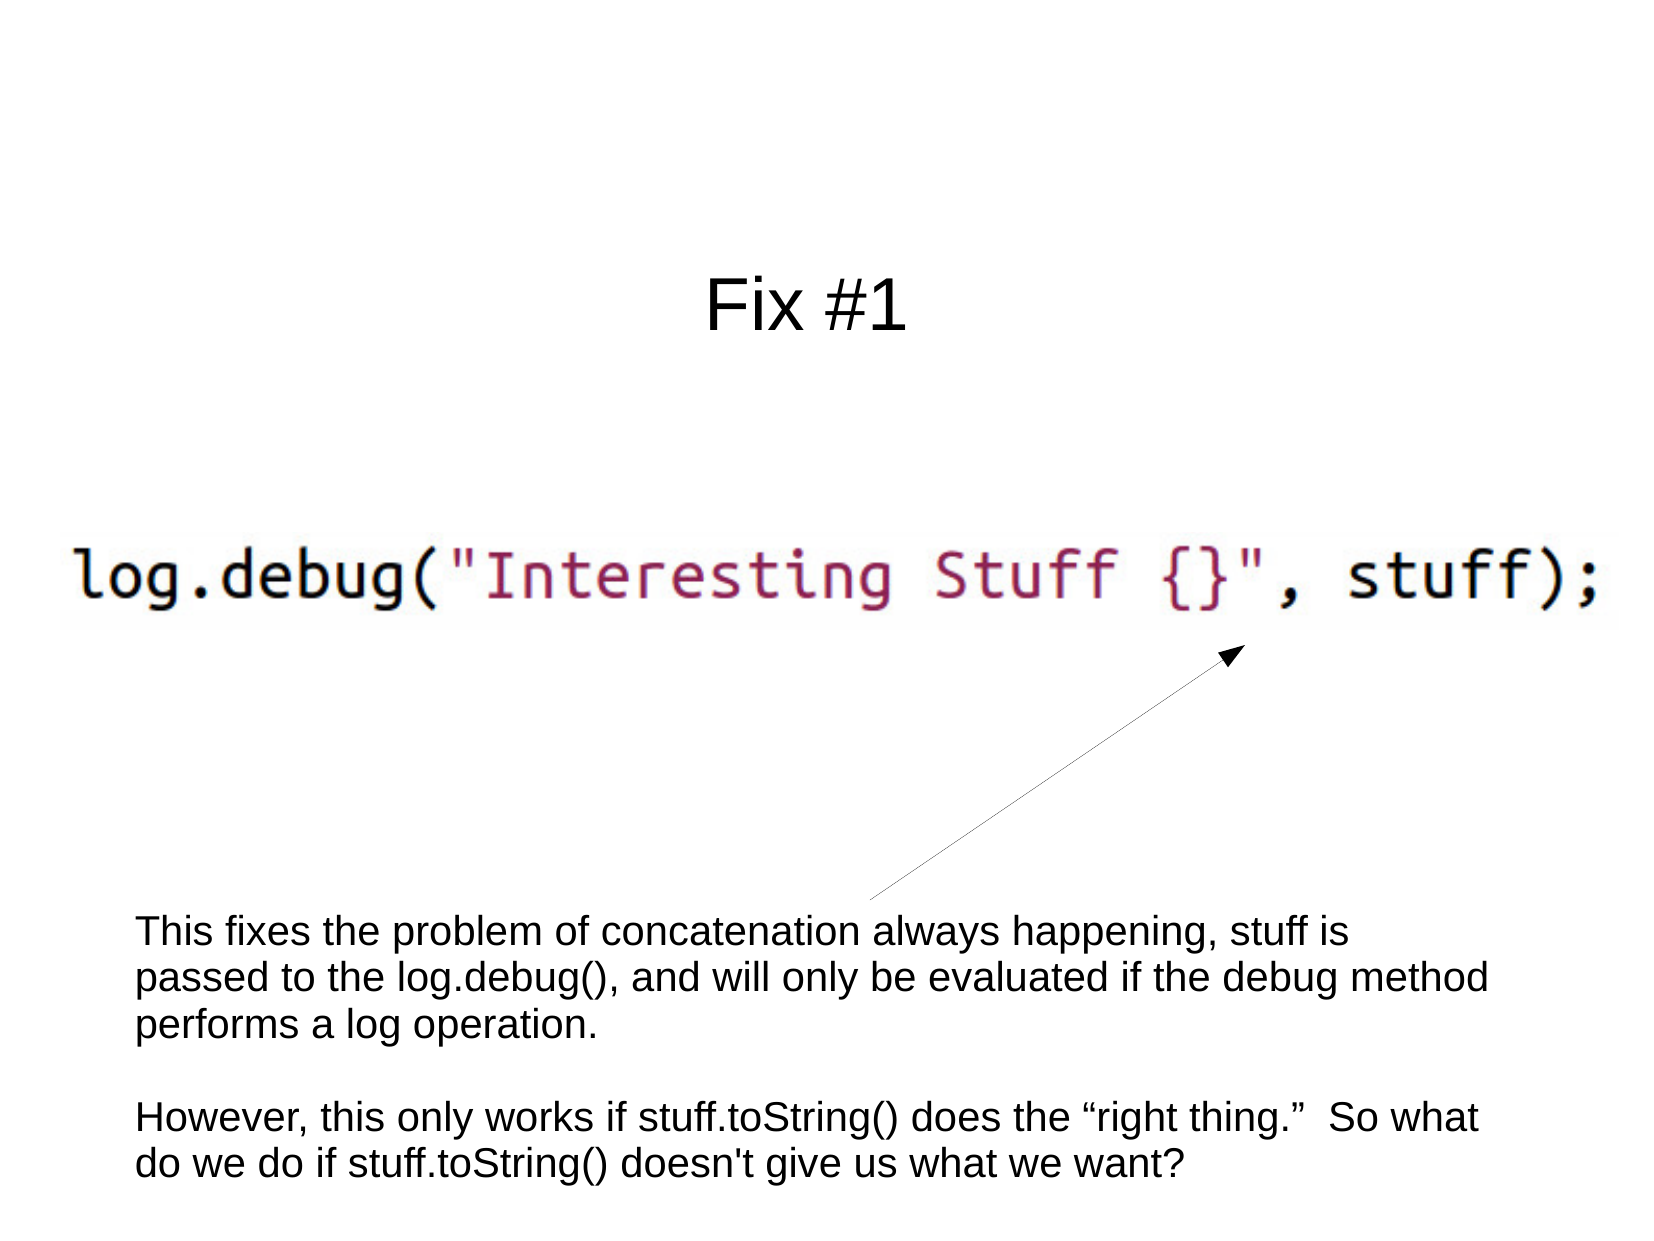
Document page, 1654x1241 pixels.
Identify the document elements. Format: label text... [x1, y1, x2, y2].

picture [60, 532, 1619, 631]
text_box Fix #1 [690, 255, 946, 354]
text_box This fixes the problem of concatenation always happening, stuff is passed to the log.debug(), and will only be evaluated if the debug method performs a log operation. However, this only works if stuff.toString() does the “right thing.” So what do we do if stuff.toString() doesn't give us what we want? [120, 900, 1506, 1194]
